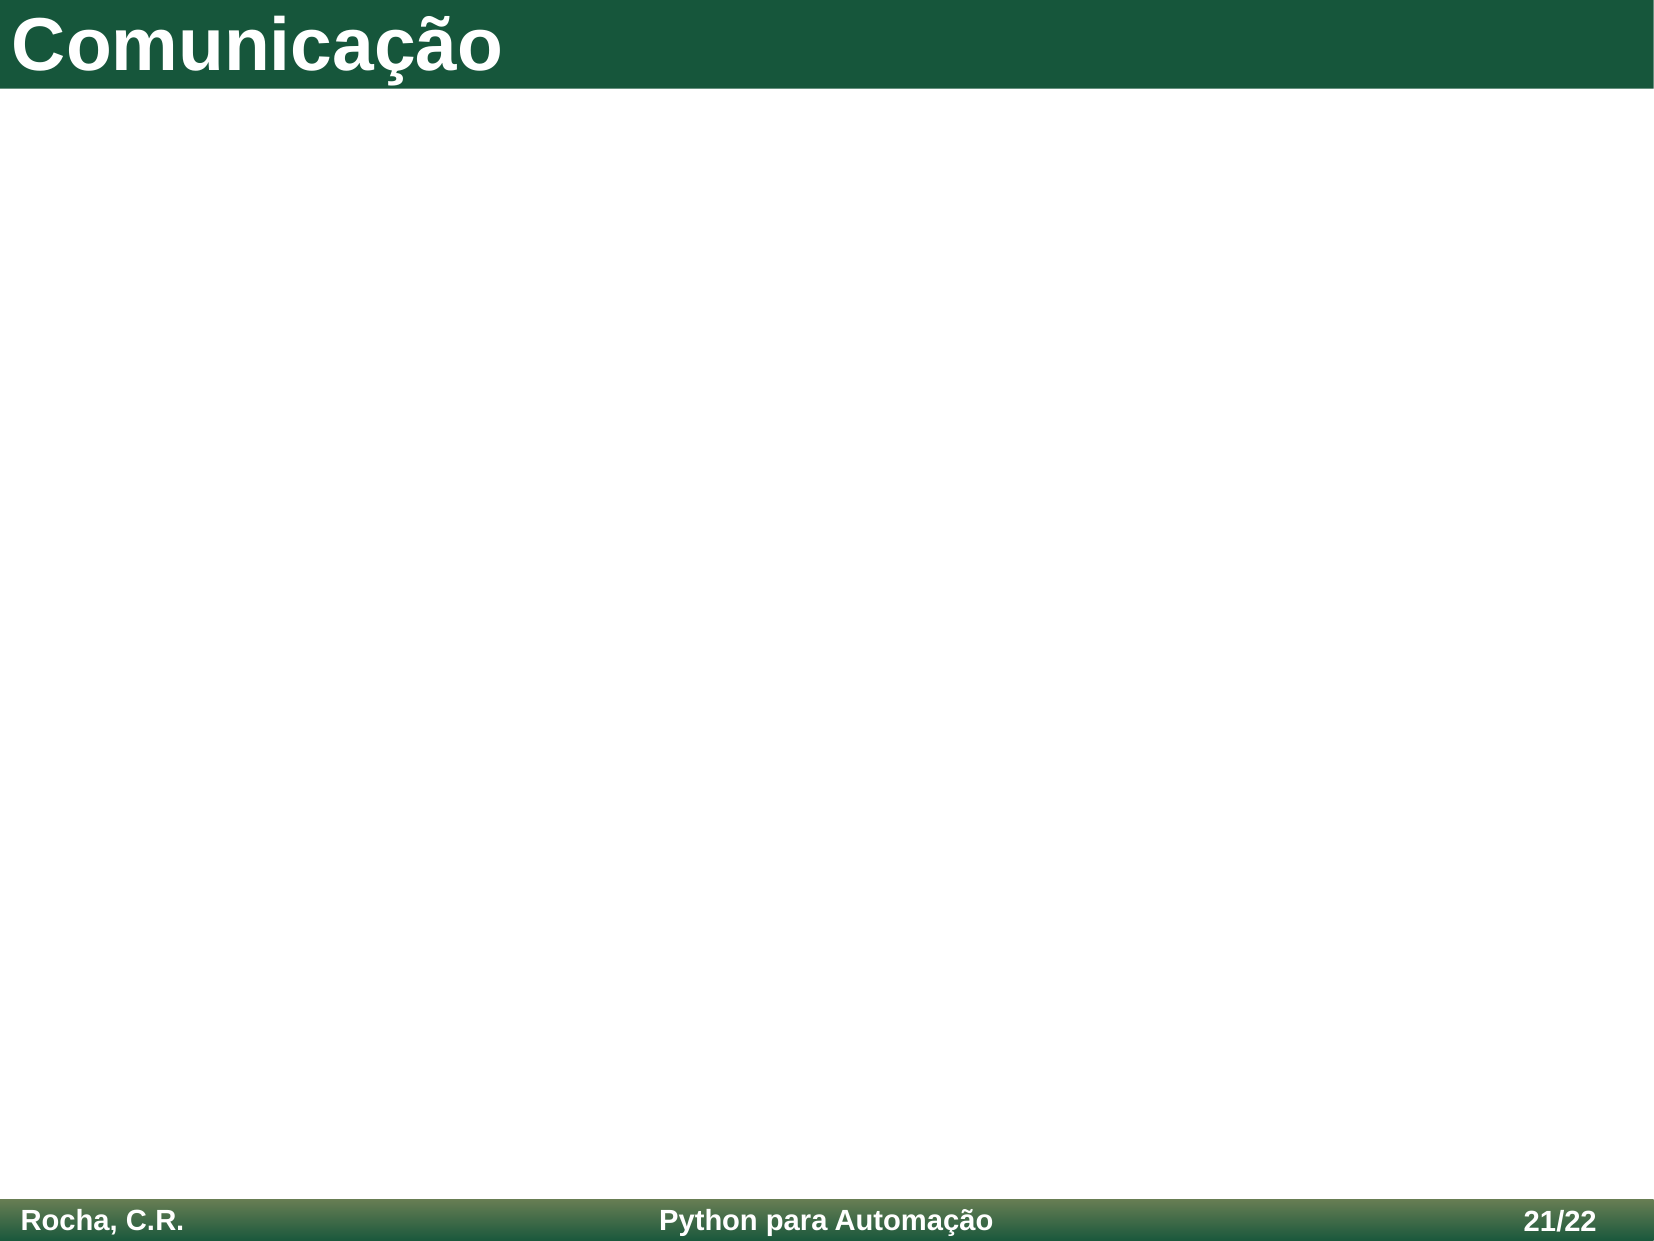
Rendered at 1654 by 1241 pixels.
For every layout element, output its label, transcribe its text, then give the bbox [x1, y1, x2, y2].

title Comunicação [11, 0, 1625, 89]
